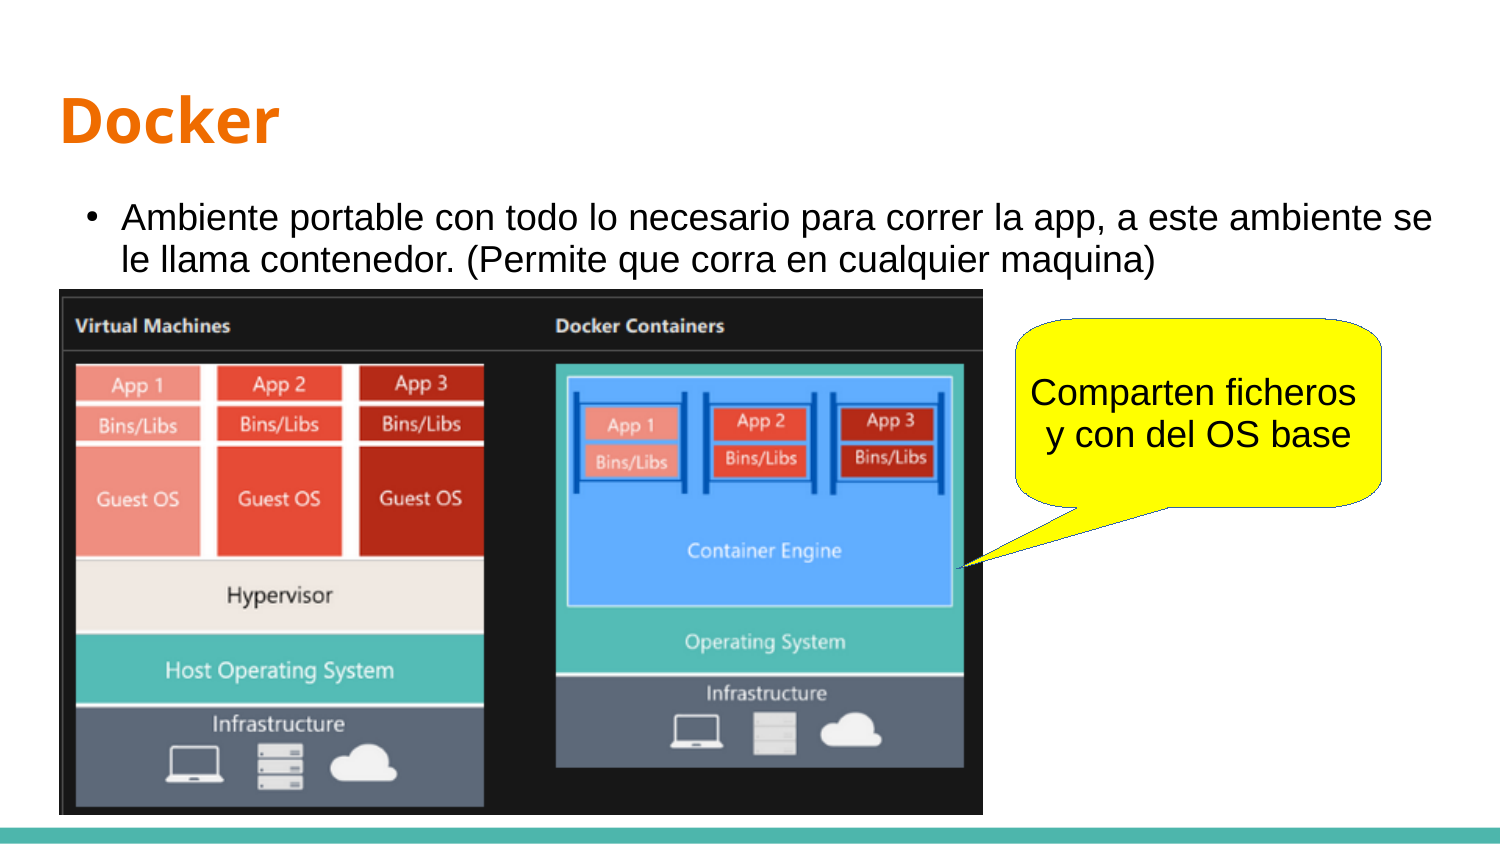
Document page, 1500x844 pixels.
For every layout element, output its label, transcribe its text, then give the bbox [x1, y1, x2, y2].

picture [59, 289, 983, 815]
text_box Ambiente portable con todo lo necesario para correr la app, a este ambiente se le llama contenedor. (Permite que corra en cualquier maquina) [70, 188, 1453, 414]
title Docker [43, 61, 1441, 178]
text_box Comparten ficheros y con del OS base [956, 318, 1382, 569]
